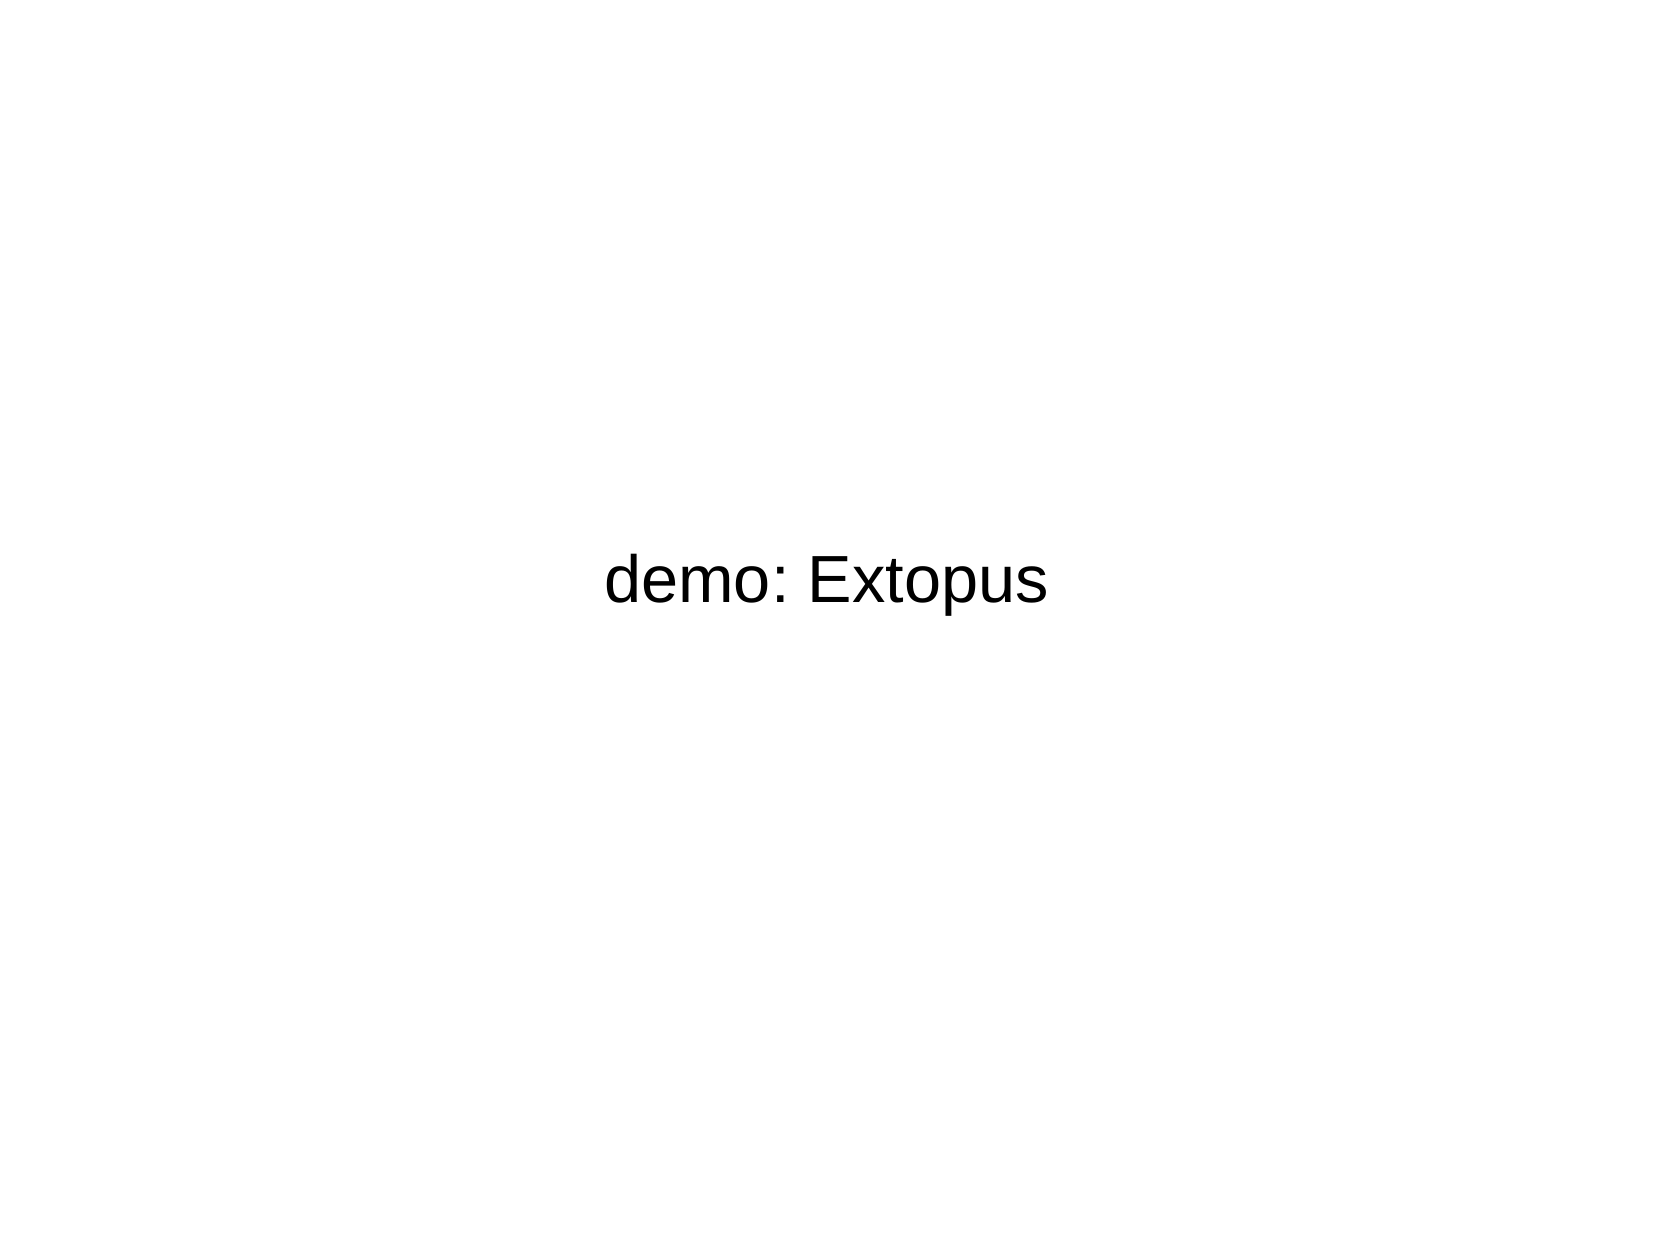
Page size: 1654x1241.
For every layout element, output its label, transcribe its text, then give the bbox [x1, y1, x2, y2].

subtitle demo: Extopus [82, 49, 1571, 1109]
